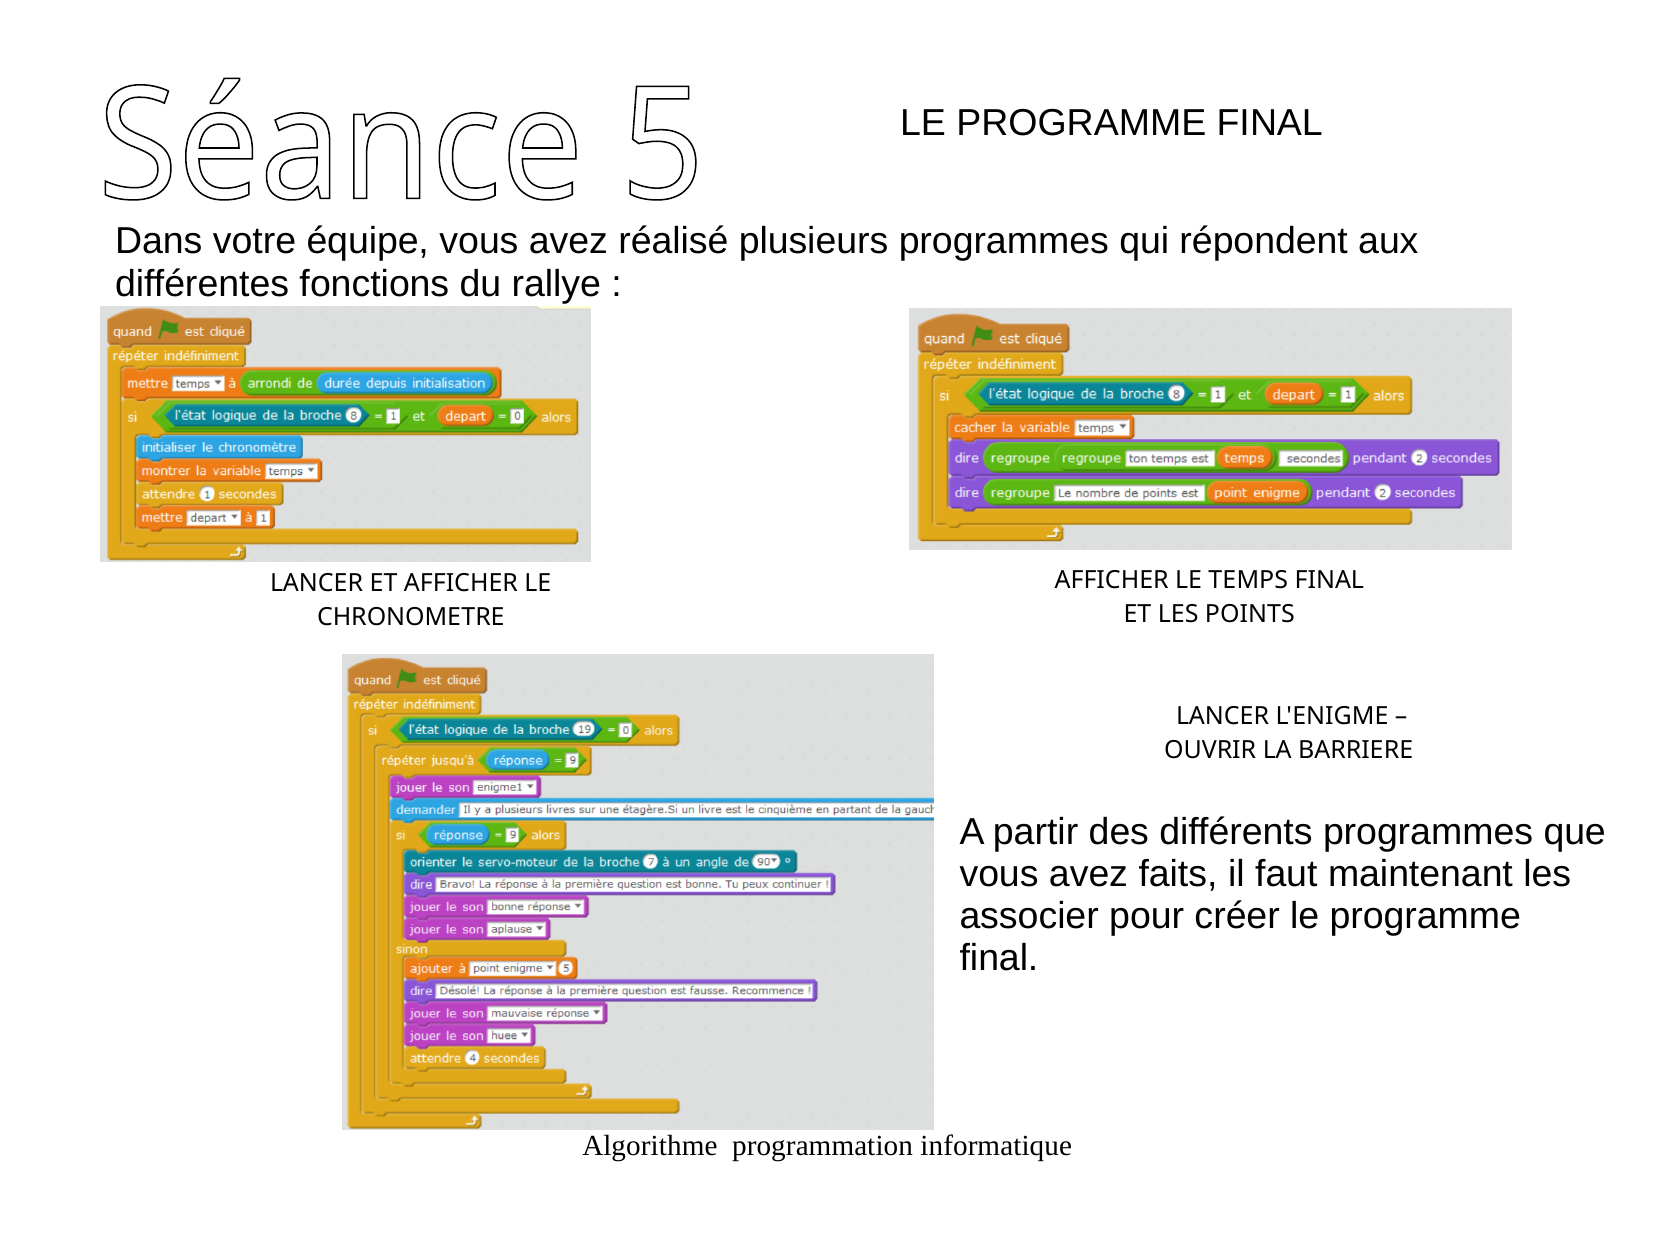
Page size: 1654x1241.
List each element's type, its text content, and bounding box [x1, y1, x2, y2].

text_box LANCER L'ENIGME – OUVRIR LA BARRIERE [1119, 690, 1465, 768]
text_box Séance 5 [266, 112, 330, 200]
text_box Séance 5 [185, 112, 253, 200]
text_box LANCER ET AFFICHER LE CHRONOMETRE [238, 557, 584, 636]
picture [100, 312, 591, 562]
text_box Séance 5 [105, 84, 171, 200]
text_box A partir des différents programmes que vous avez faits, il faut maintenant les associer pour créer le programme final. [944, 803, 1622, 987]
text_box Dans votre équipe, vous avez réalisé plusieurs programmes qui répondent aux différentes fonctions du rallye : [100, 212, 1554, 312]
text_box Séance 5 [439, 112, 497, 200]
text_box Séance 5 [210, 78, 240, 104]
text_box LE PROGRAMME FINAL [724, 94, 1500, 212]
text_box Séance 5 [630, 86, 696, 200]
picture [342, 654, 934, 1130]
picture [909, 312, 1512, 550]
text_box AFFICHER LE TEMPS FINAL ET LES POINTS [1037, 554, 1382, 632]
text_box Séance 5 [353, 112, 420, 199]
text_box Séance 5 [509, 112, 576, 200]
